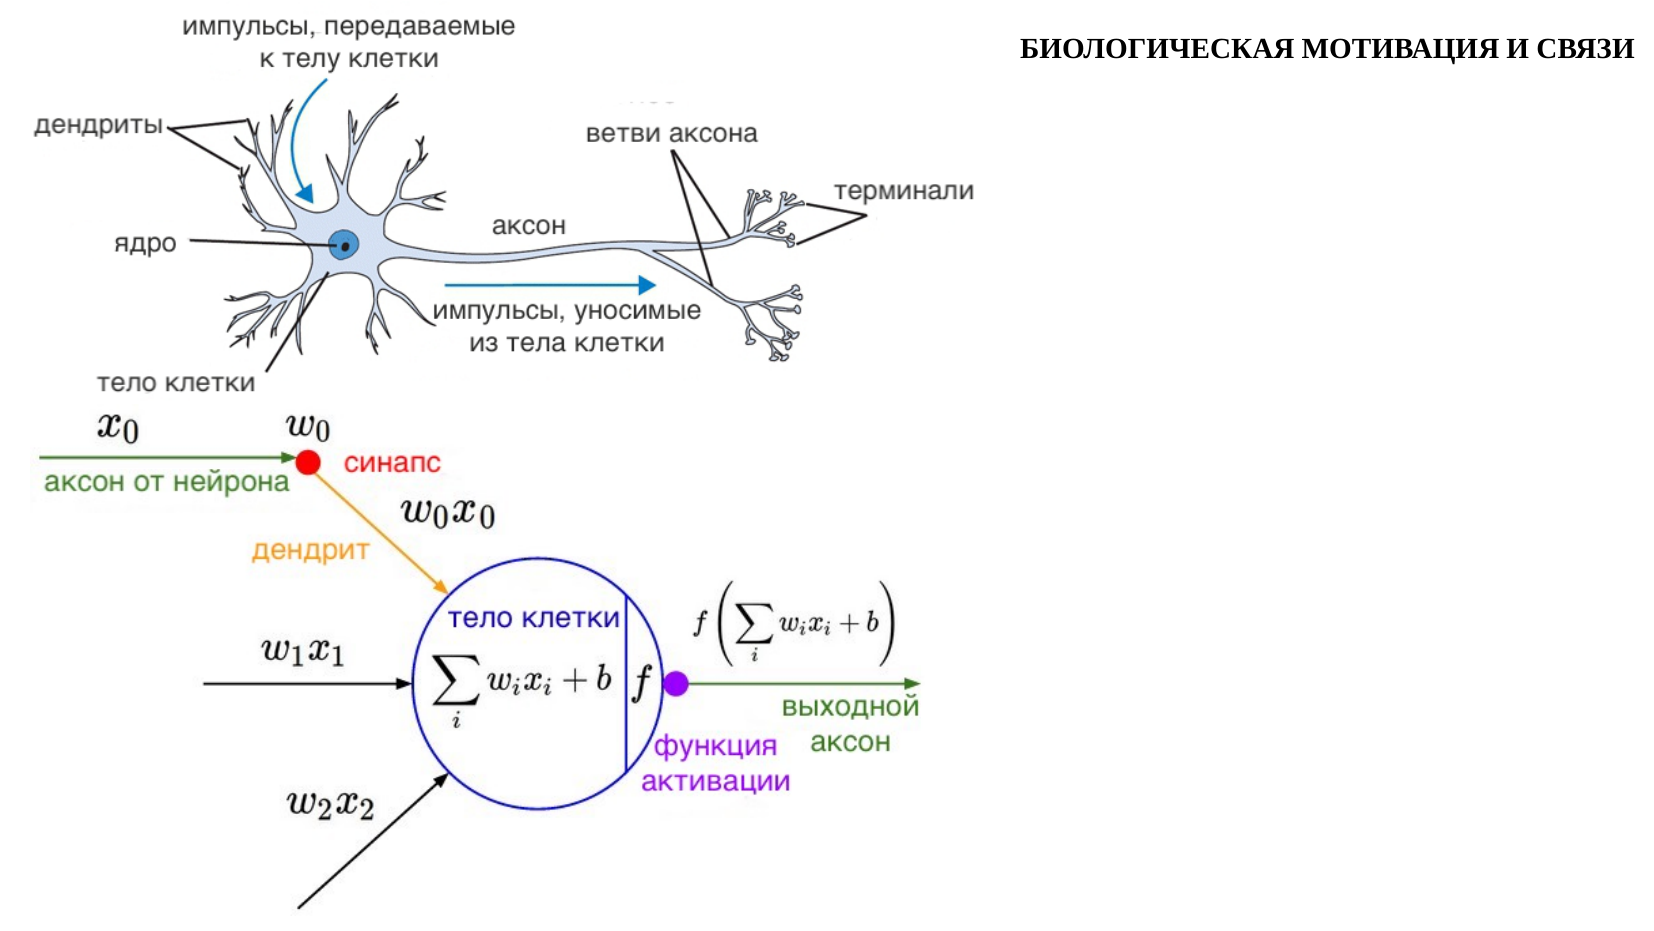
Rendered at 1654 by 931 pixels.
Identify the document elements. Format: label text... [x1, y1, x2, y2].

title Биологическая мотивация и связи [976, 22, 1654, 76]
picture [30, 1, 976, 916]
